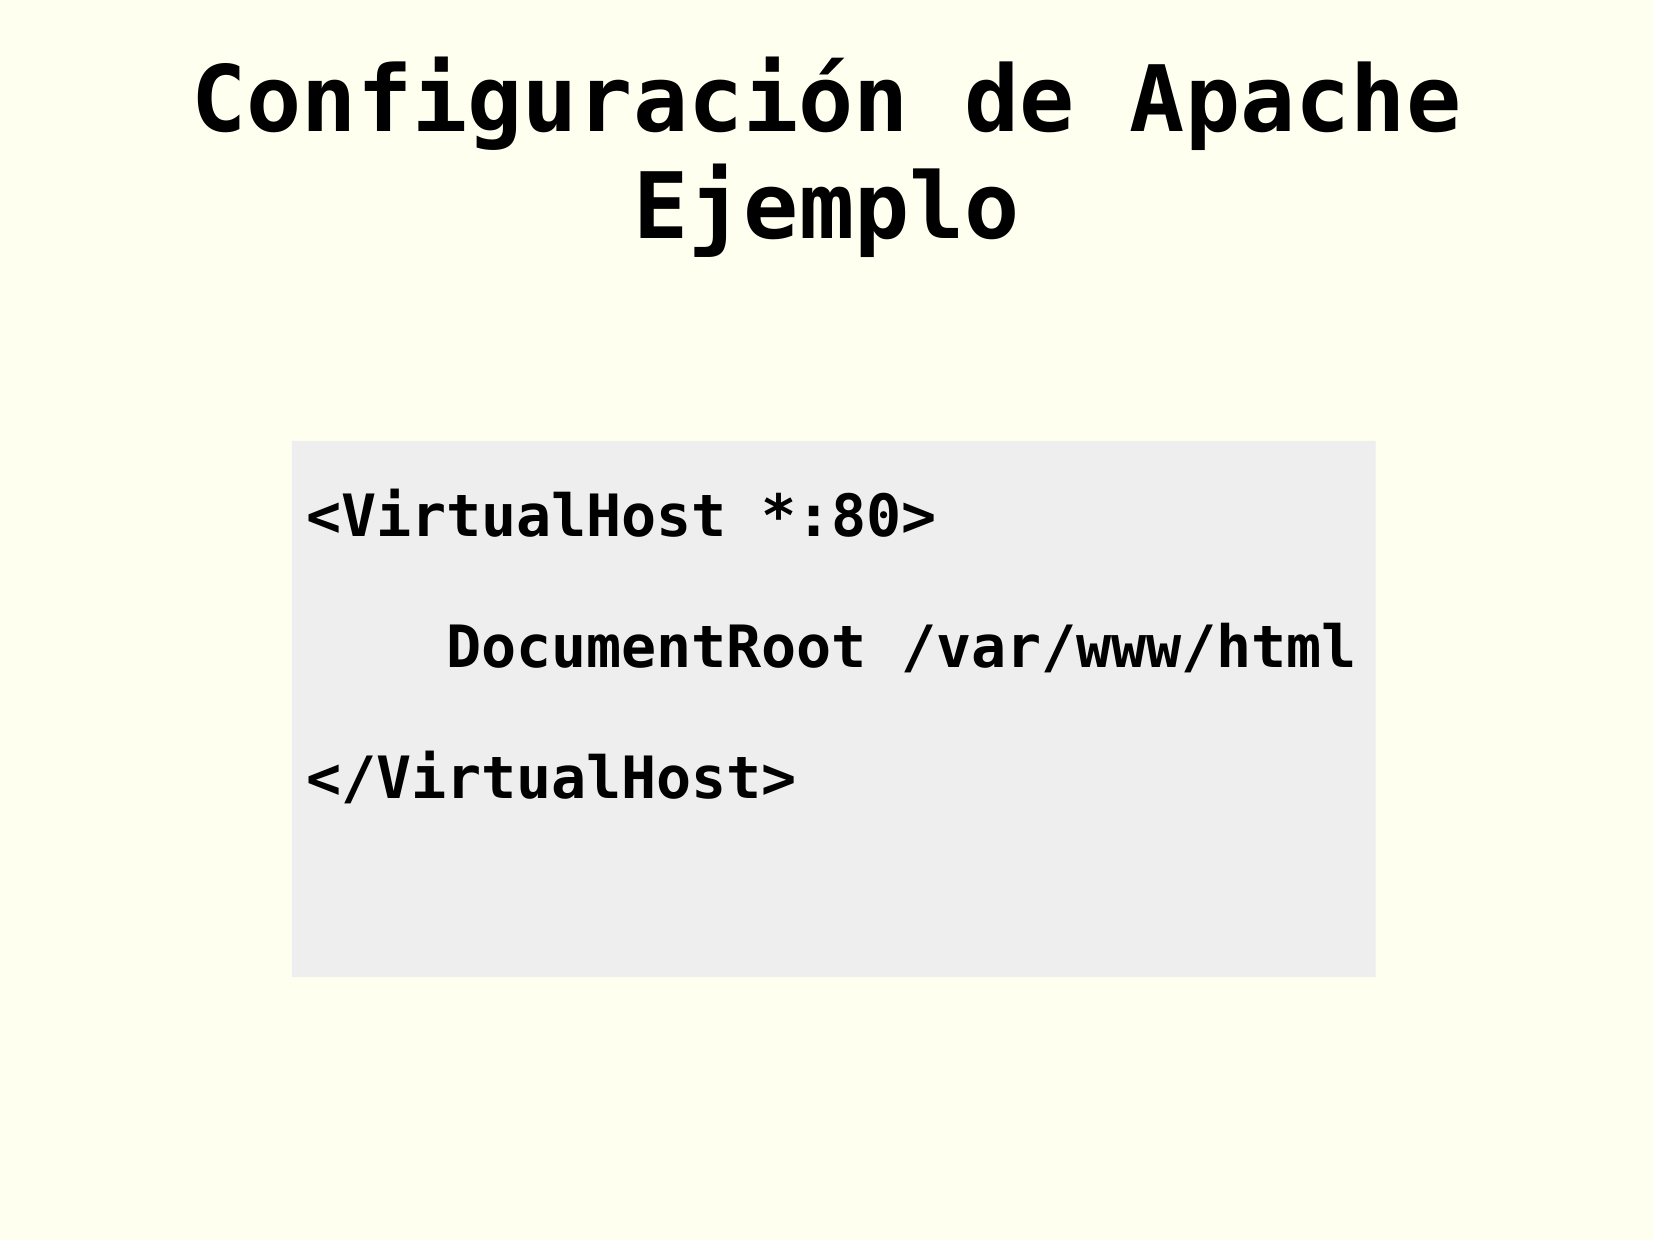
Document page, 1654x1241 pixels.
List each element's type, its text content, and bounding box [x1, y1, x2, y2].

text_box <VirtualHost *:80> DocumentRoot /var/www/html </VirtualHost> [291, 440, 1376, 978]
title Configuración de Apache Ejemplo [82, 45, 1571, 261]
